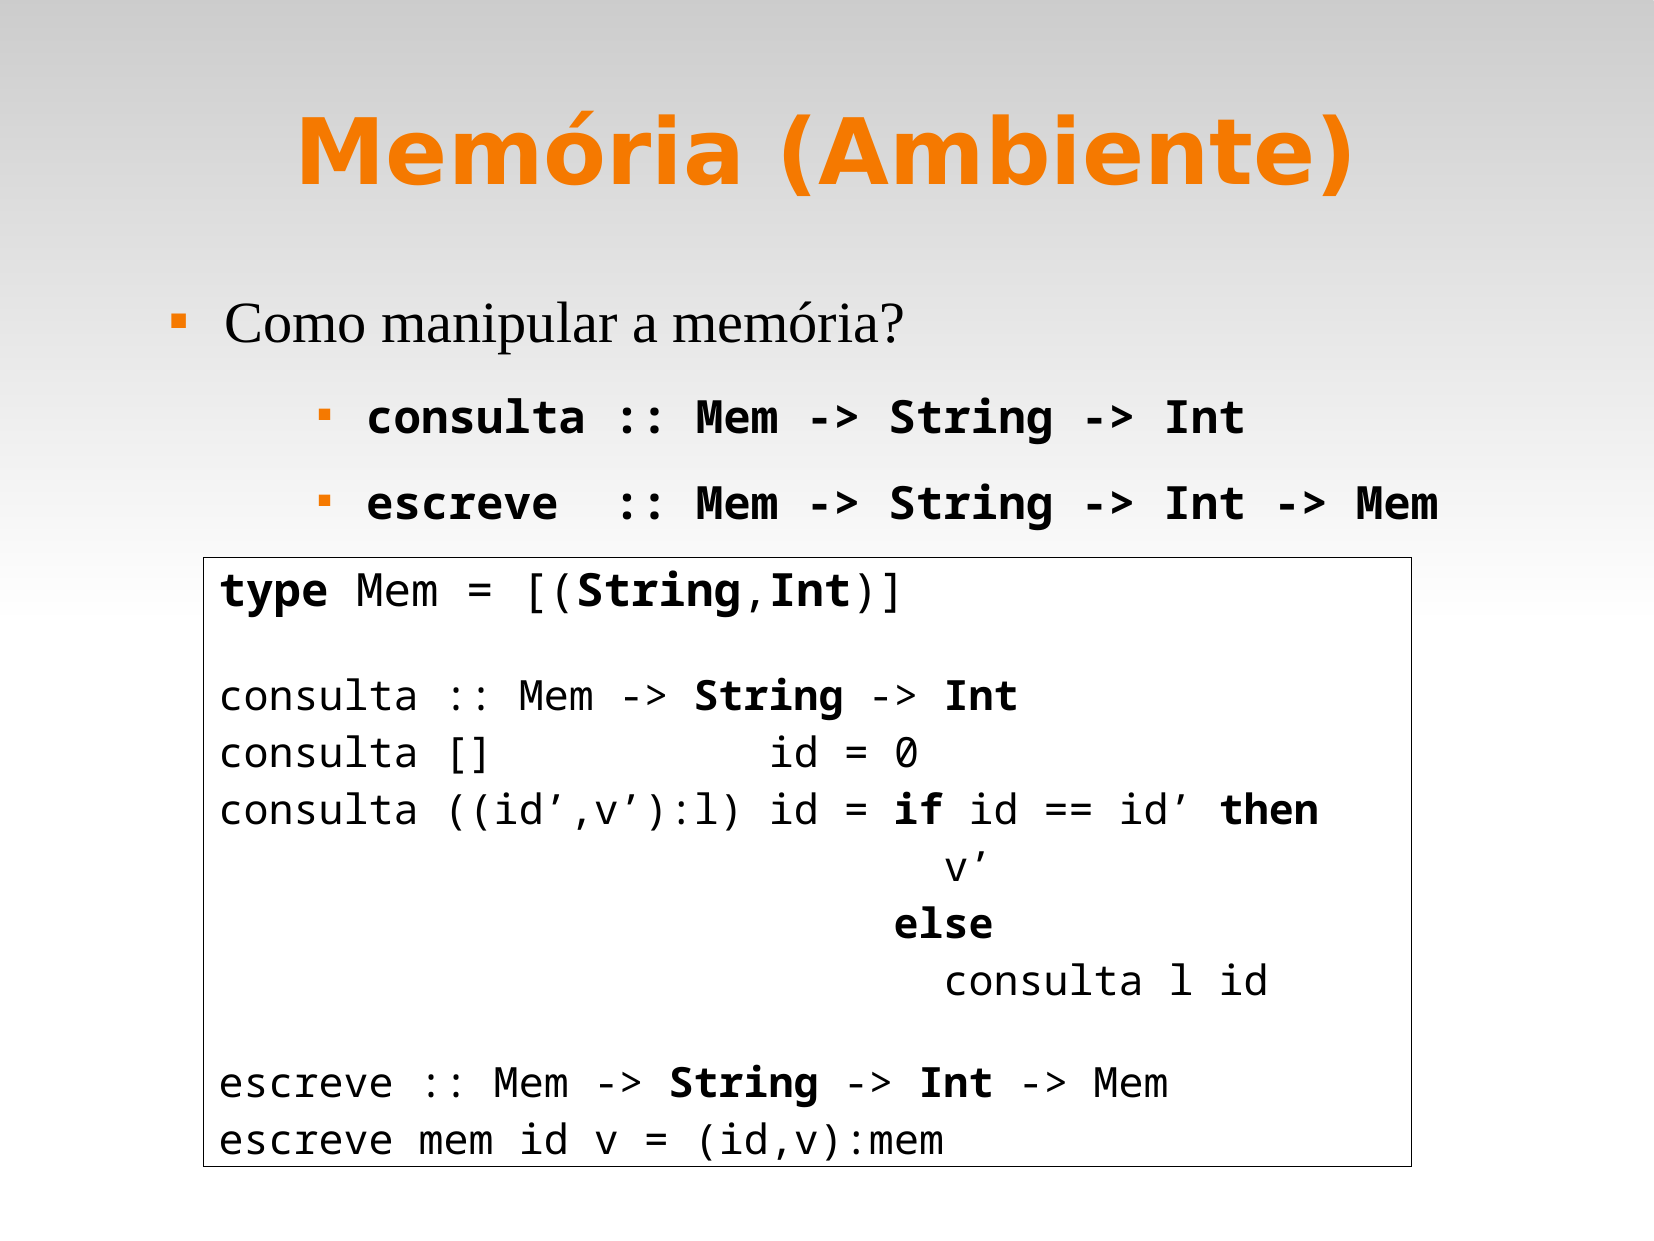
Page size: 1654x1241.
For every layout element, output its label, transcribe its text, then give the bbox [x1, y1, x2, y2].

title Memória (Ambiente) [82, 49, 1571, 257]
text_box type Mem = [(String,Int)] consulta :: Mem -> String -> Int consulta [] id = 0 consulta ((id’,v’):l) id = if id == id’ then v’ else consulta l id escreve :: Mem -> String -> Int -> Mem escreve mem id v = (id,v):mem [203, 597, 1412, 1127]
list Como manipular a memória? consulta :: Mem -> String -> Int escreve :: Mem -> String -> Int -> Mem [82, 290, 1571, 1109]
